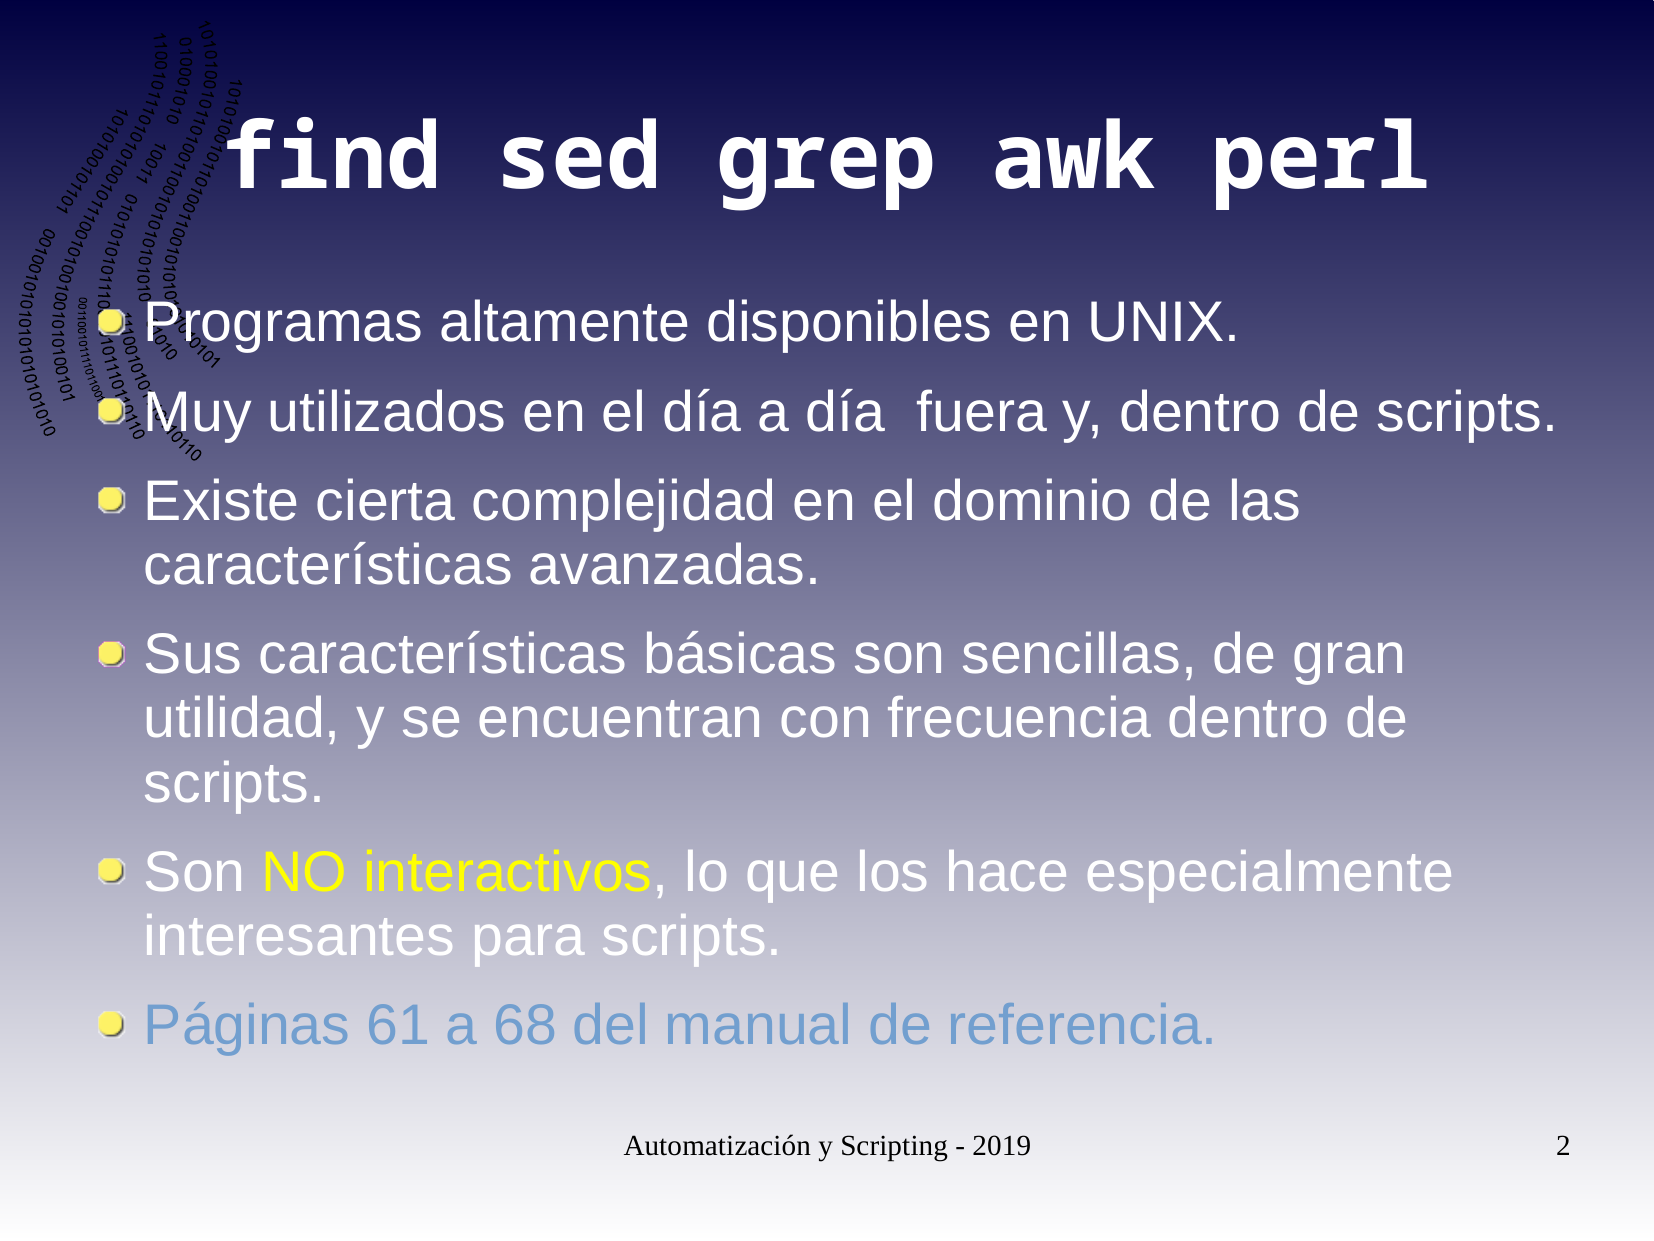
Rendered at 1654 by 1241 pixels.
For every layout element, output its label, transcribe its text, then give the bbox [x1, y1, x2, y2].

picture [18, 20, 243, 461]
list Programas altamente disponibles en UNIX. Muy utilizados en el día a día fuera y, dentro de scripts. Existe cierta complejidad en el dominio de las características avanzadas. Sus características básicas son sencillas, de gran utilidad, y se encuentran con frecuencia dentro de scripts. Son NO interactivos, lo que los hace especialmente interesantes para scripts. Páginas 61 a 68 del manual de referencia. [82, 290, 1571, 1111]
title find sed grep awk perl [243, 49, 1571, 257]
